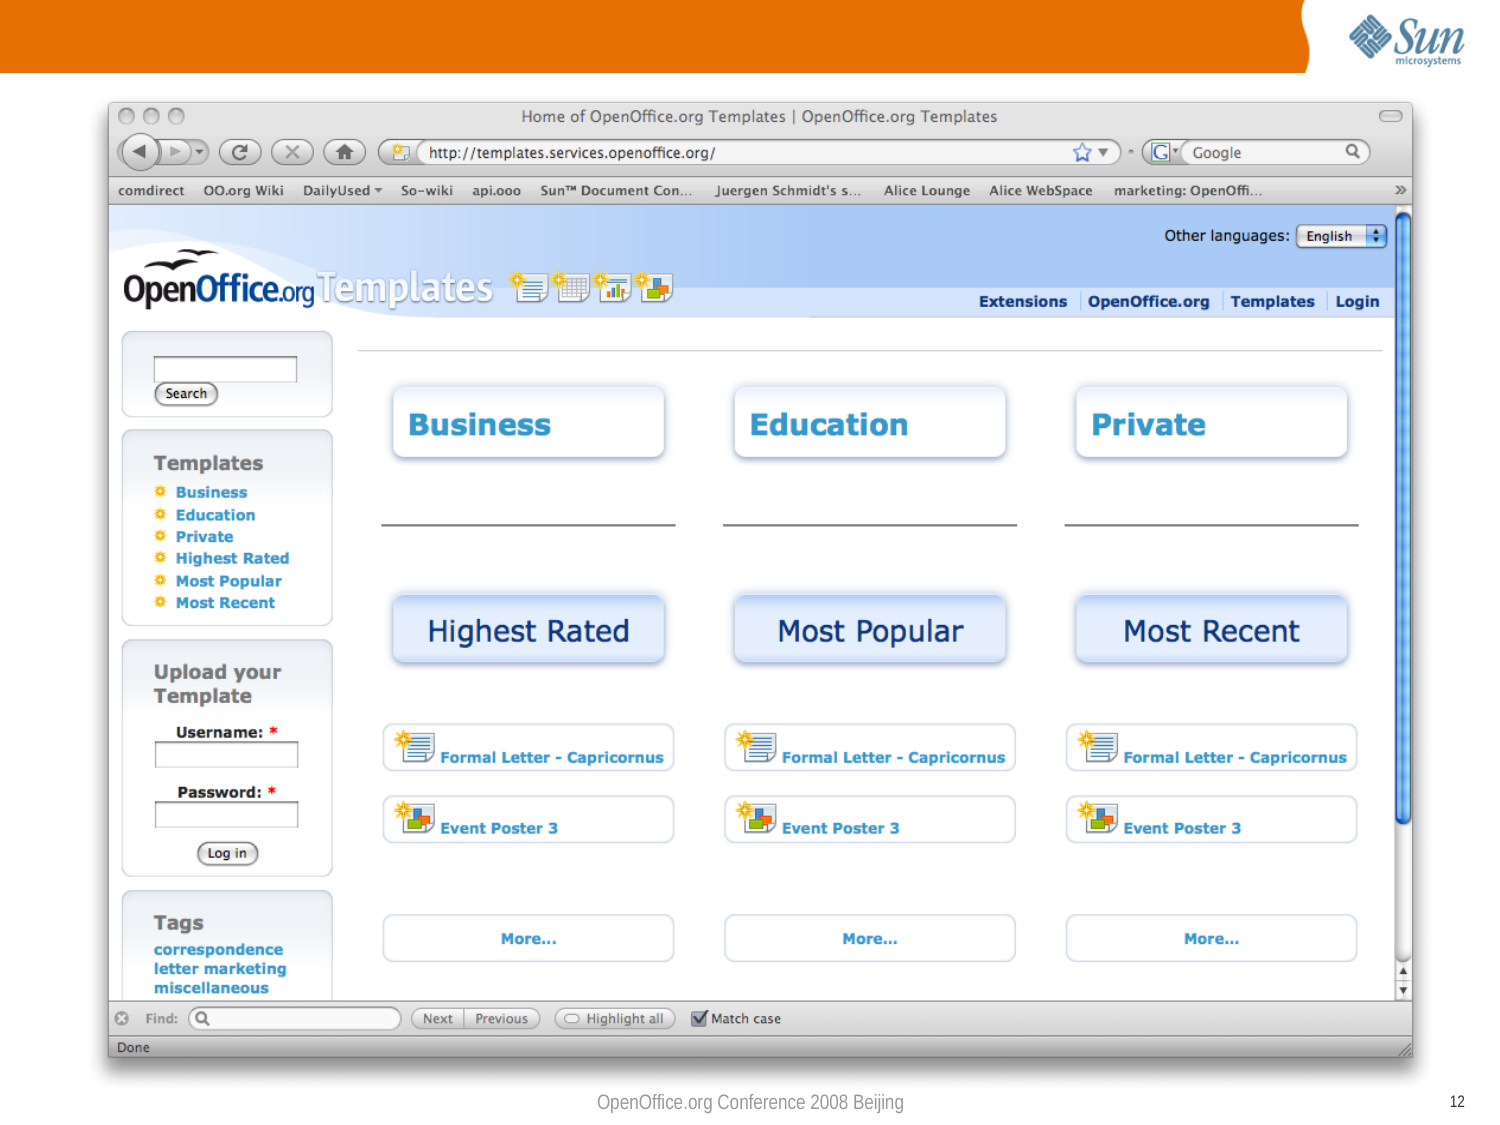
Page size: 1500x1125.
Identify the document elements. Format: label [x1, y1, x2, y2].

picture [0, 0, 1500, 73]
picture [85, 91, 1436, 1093]
